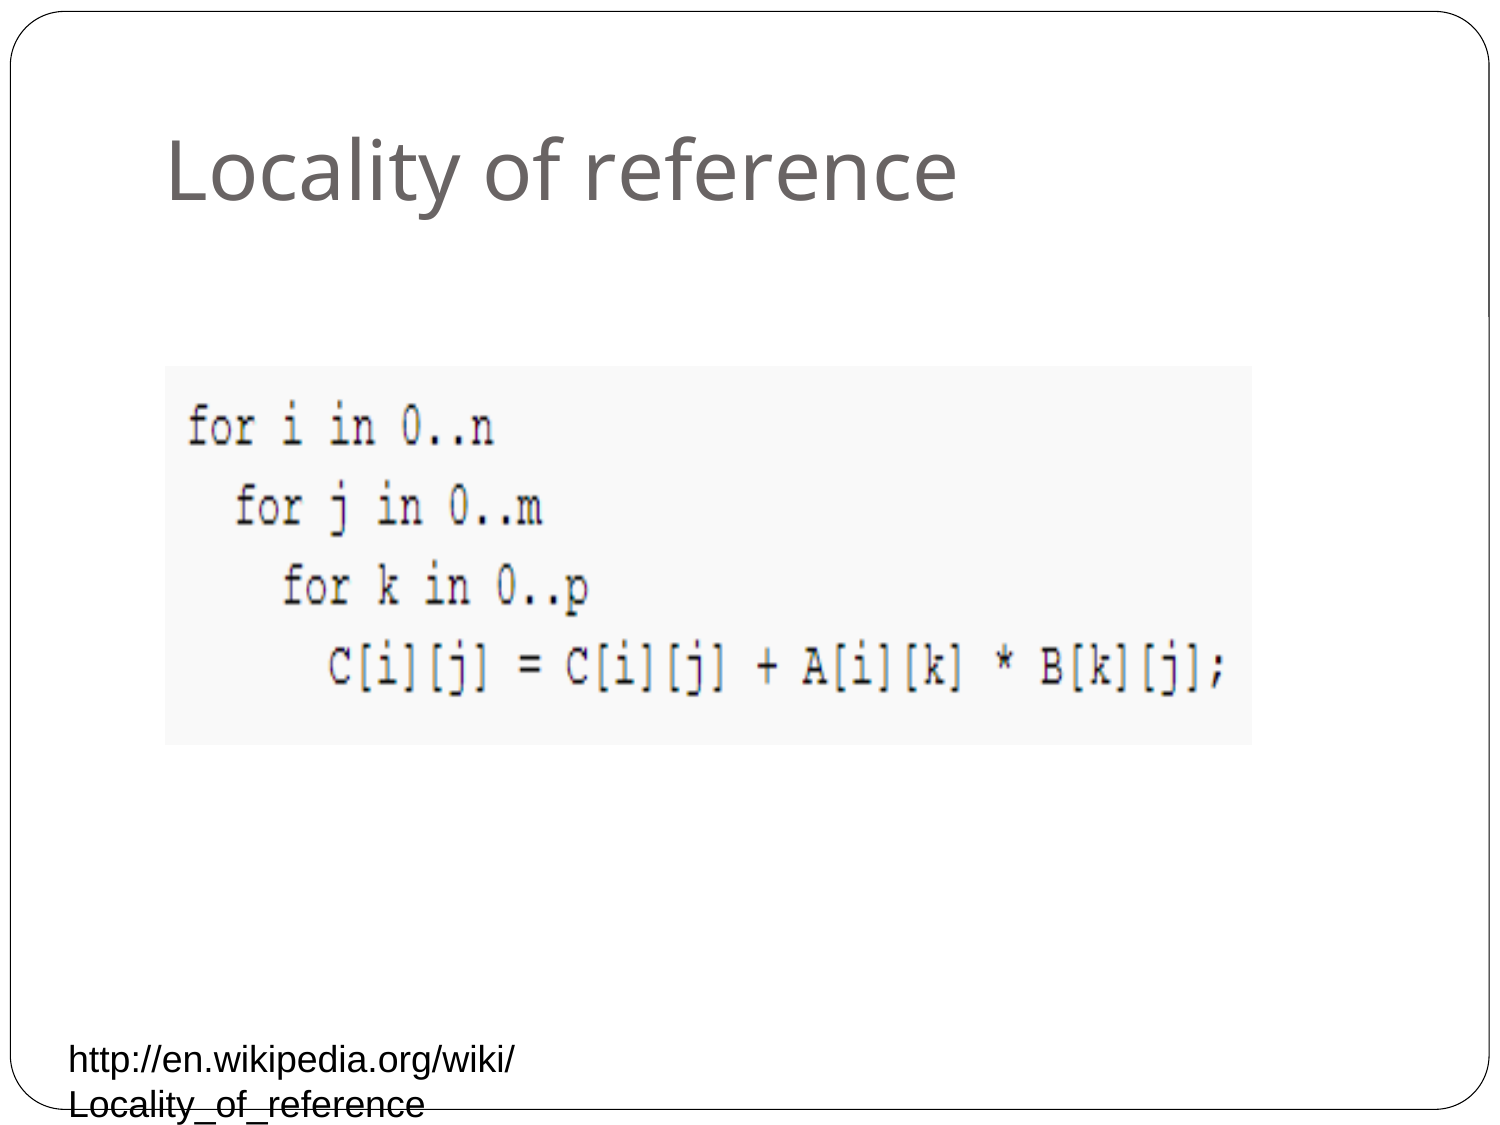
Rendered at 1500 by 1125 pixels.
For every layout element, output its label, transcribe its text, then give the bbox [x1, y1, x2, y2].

title Locality of reference [150, 9, 1426, 233]
picture [165, 366, 1252, 745]
text_box http://en.wikipedia.org/wiki/Locality_of_reference [53, 1027, 886, 1088]
